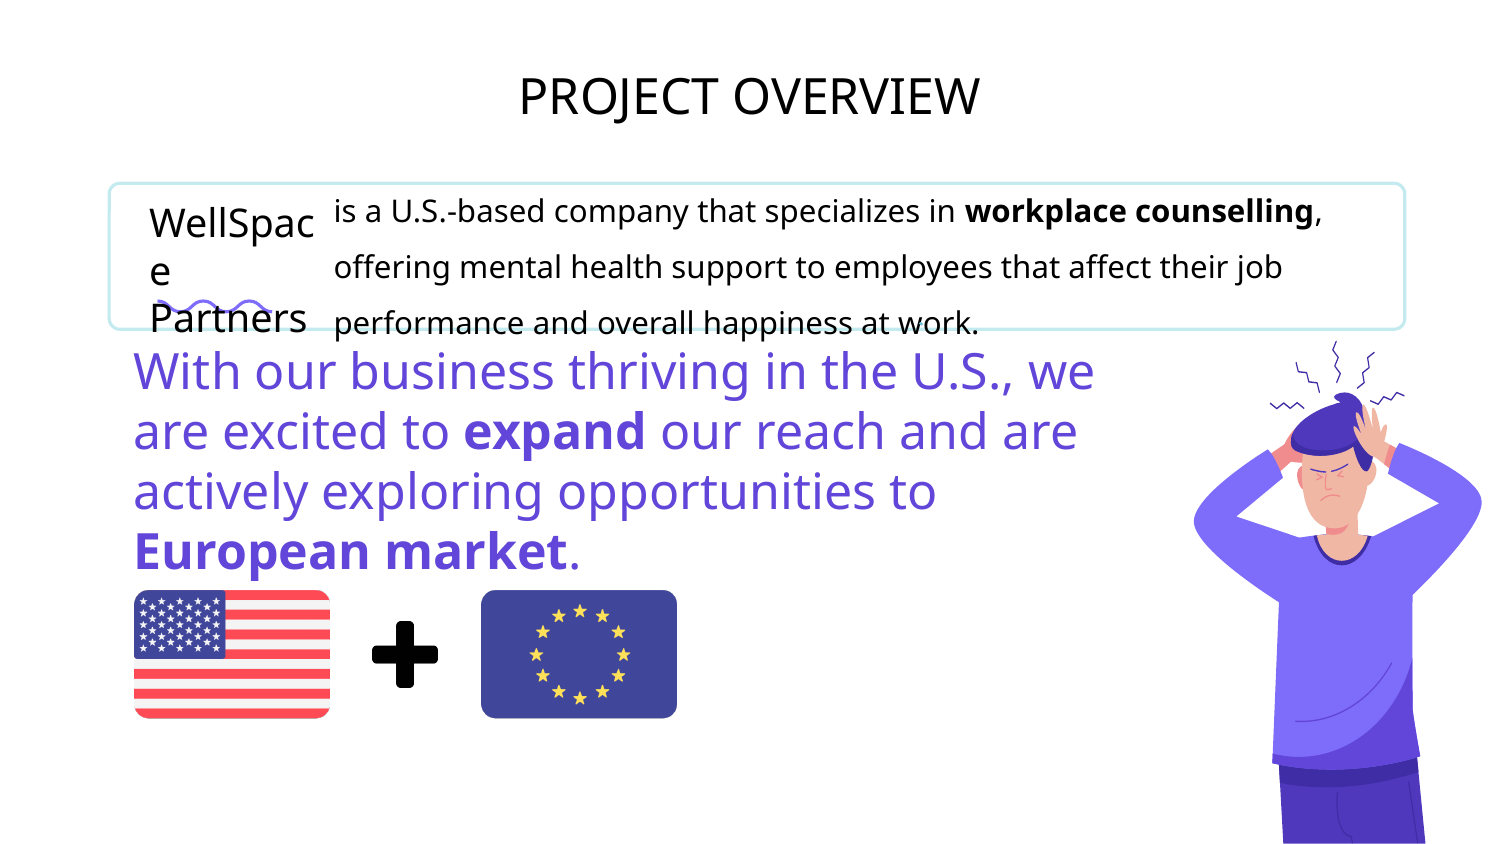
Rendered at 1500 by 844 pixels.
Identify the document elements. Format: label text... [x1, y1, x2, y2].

picture [372, 621, 438, 688]
text_box With our business thriving in the U.S., we are excited to expand our reach and are actively exploring opportunities to European market. [109, 361, 1192, 557]
text_box [1356, 351, 1375, 389]
text_box [1332, 340, 1341, 384]
text_box WellSpace Partners [134, 183, 345, 287]
title PROJECT OVERVIEW [75, 67, 1425, 122]
text_box [1193, 392, 1482, 844]
text_box [1295, 361, 1321, 394]
text_box is a U.S.-based company that specializes in workplace counselling, offering mental health support to employees that affect their job performance and overall happiness at work. [109, 183, 1405, 330]
picture [134, 556, 330, 752]
text_box [1370, 391, 1405, 405]
picture [481, 557, 677, 752]
text_box [1269, 402, 1305, 410]
